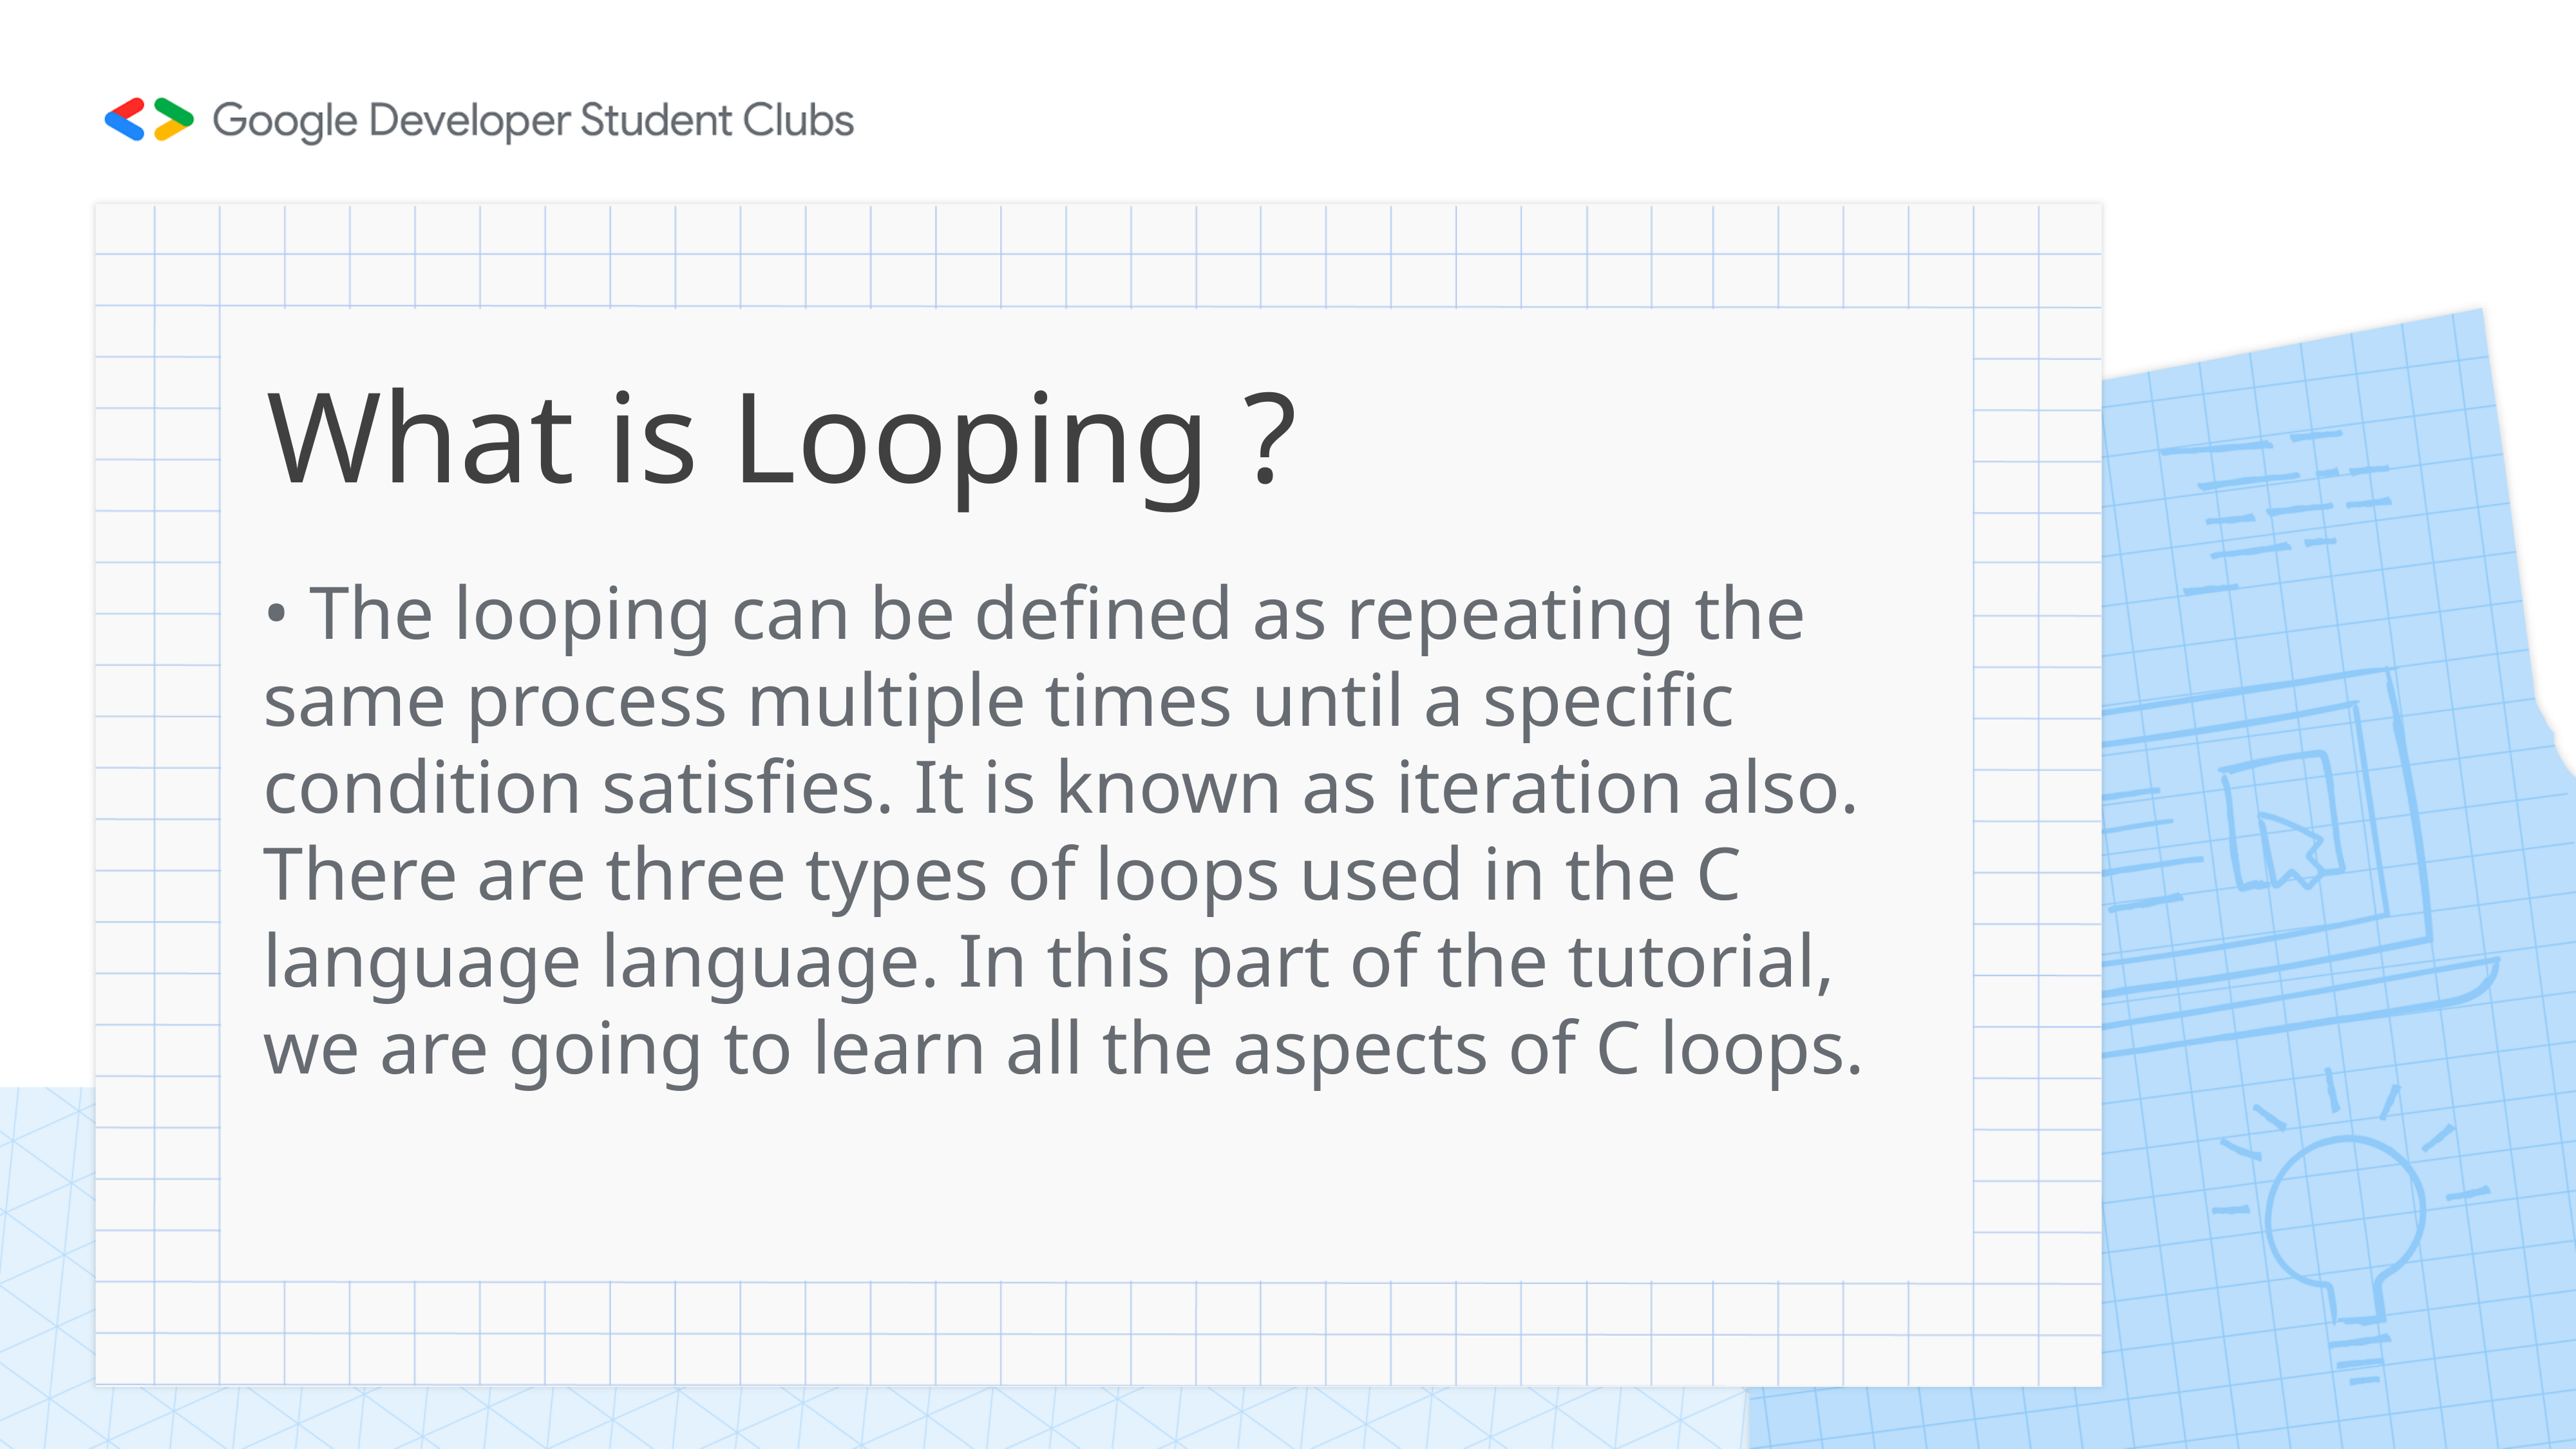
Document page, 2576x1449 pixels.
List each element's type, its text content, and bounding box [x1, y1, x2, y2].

title What is Looping ? [240, 332, 1777, 683]
picture [0, 0, 2576, 1449]
list • The looping can be defined as repeating the same process multiple times until a specific condition satisfies. It is known as iteration also. There are three types of loops used in the C language language. In this part of the tutorial, we are going to learn all the aspects of C loops. [253, 557, 1927, 1408]
